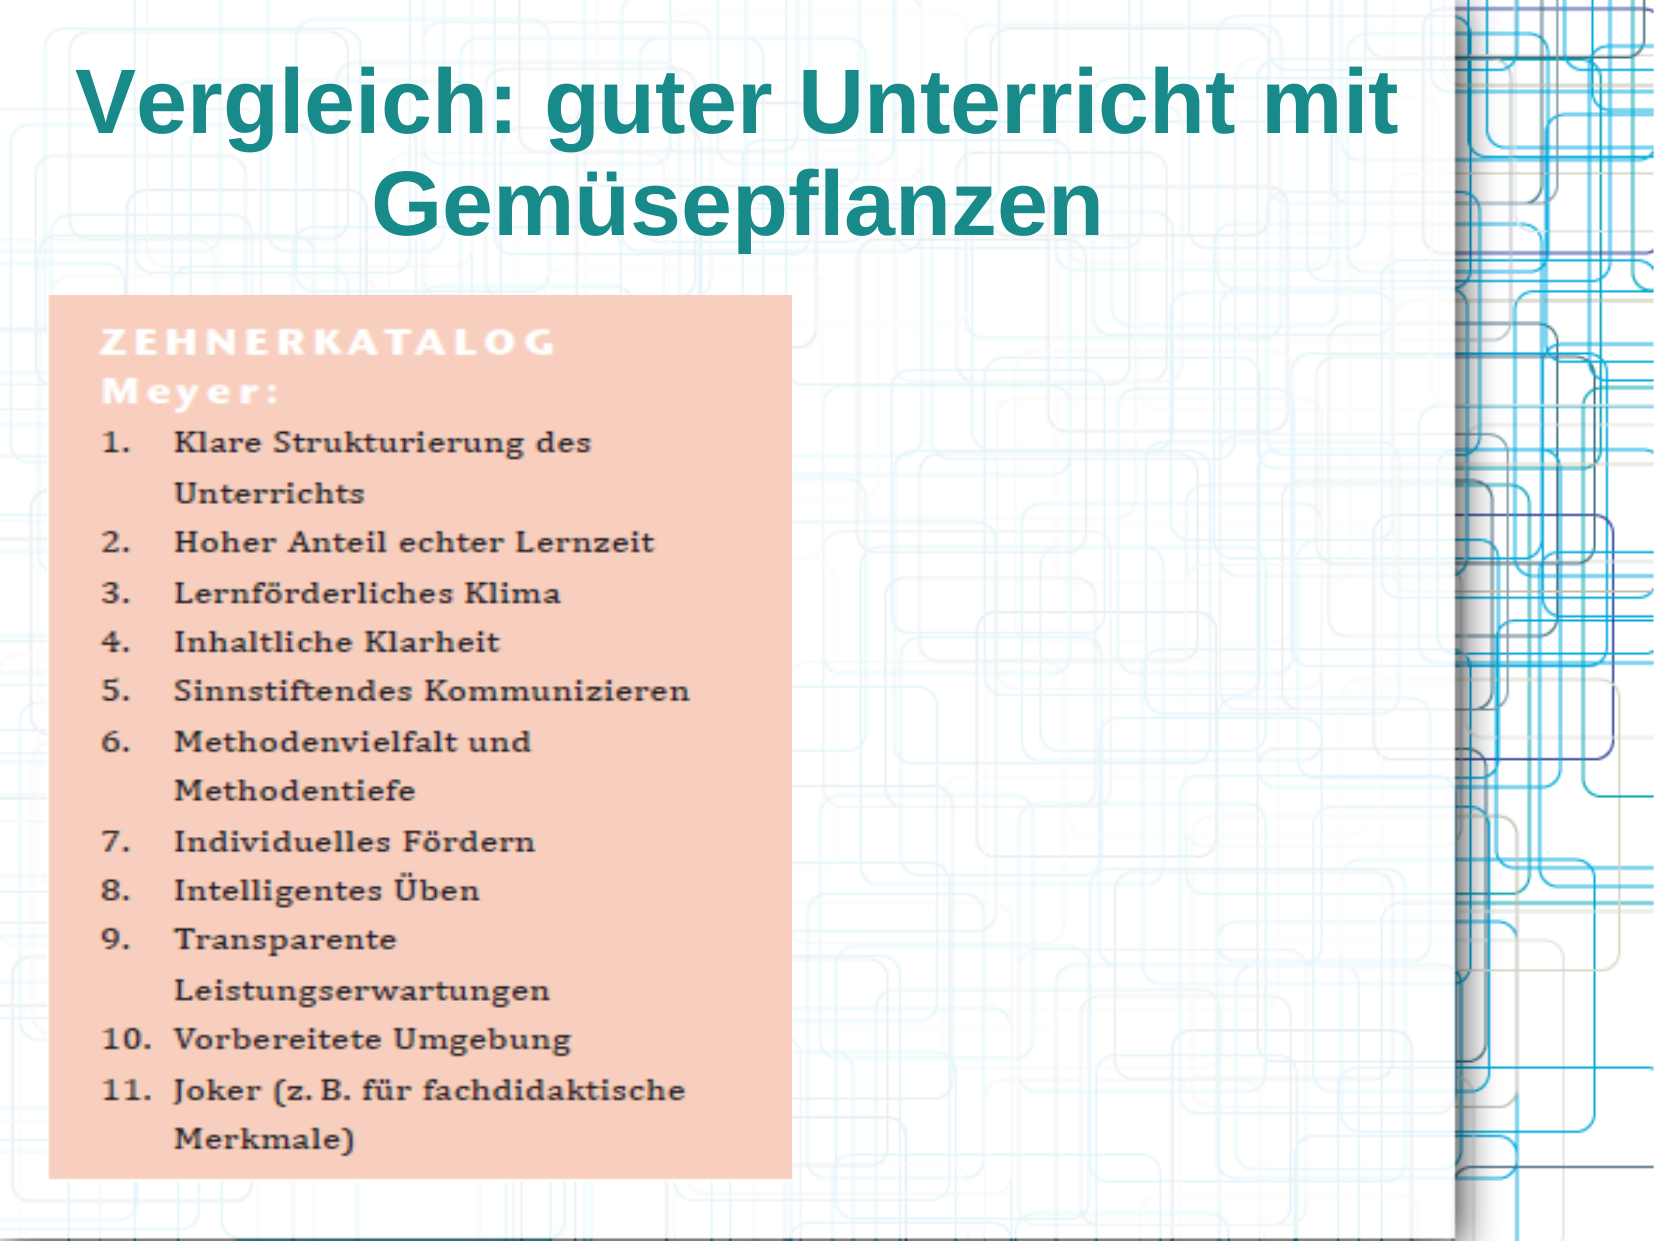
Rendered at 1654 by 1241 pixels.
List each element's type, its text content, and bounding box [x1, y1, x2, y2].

title Vergleich: guter Unterricht mit Gemüsepflanzen [59, 49, 1418, 257]
picture [0, 0, 1654, 1241]
